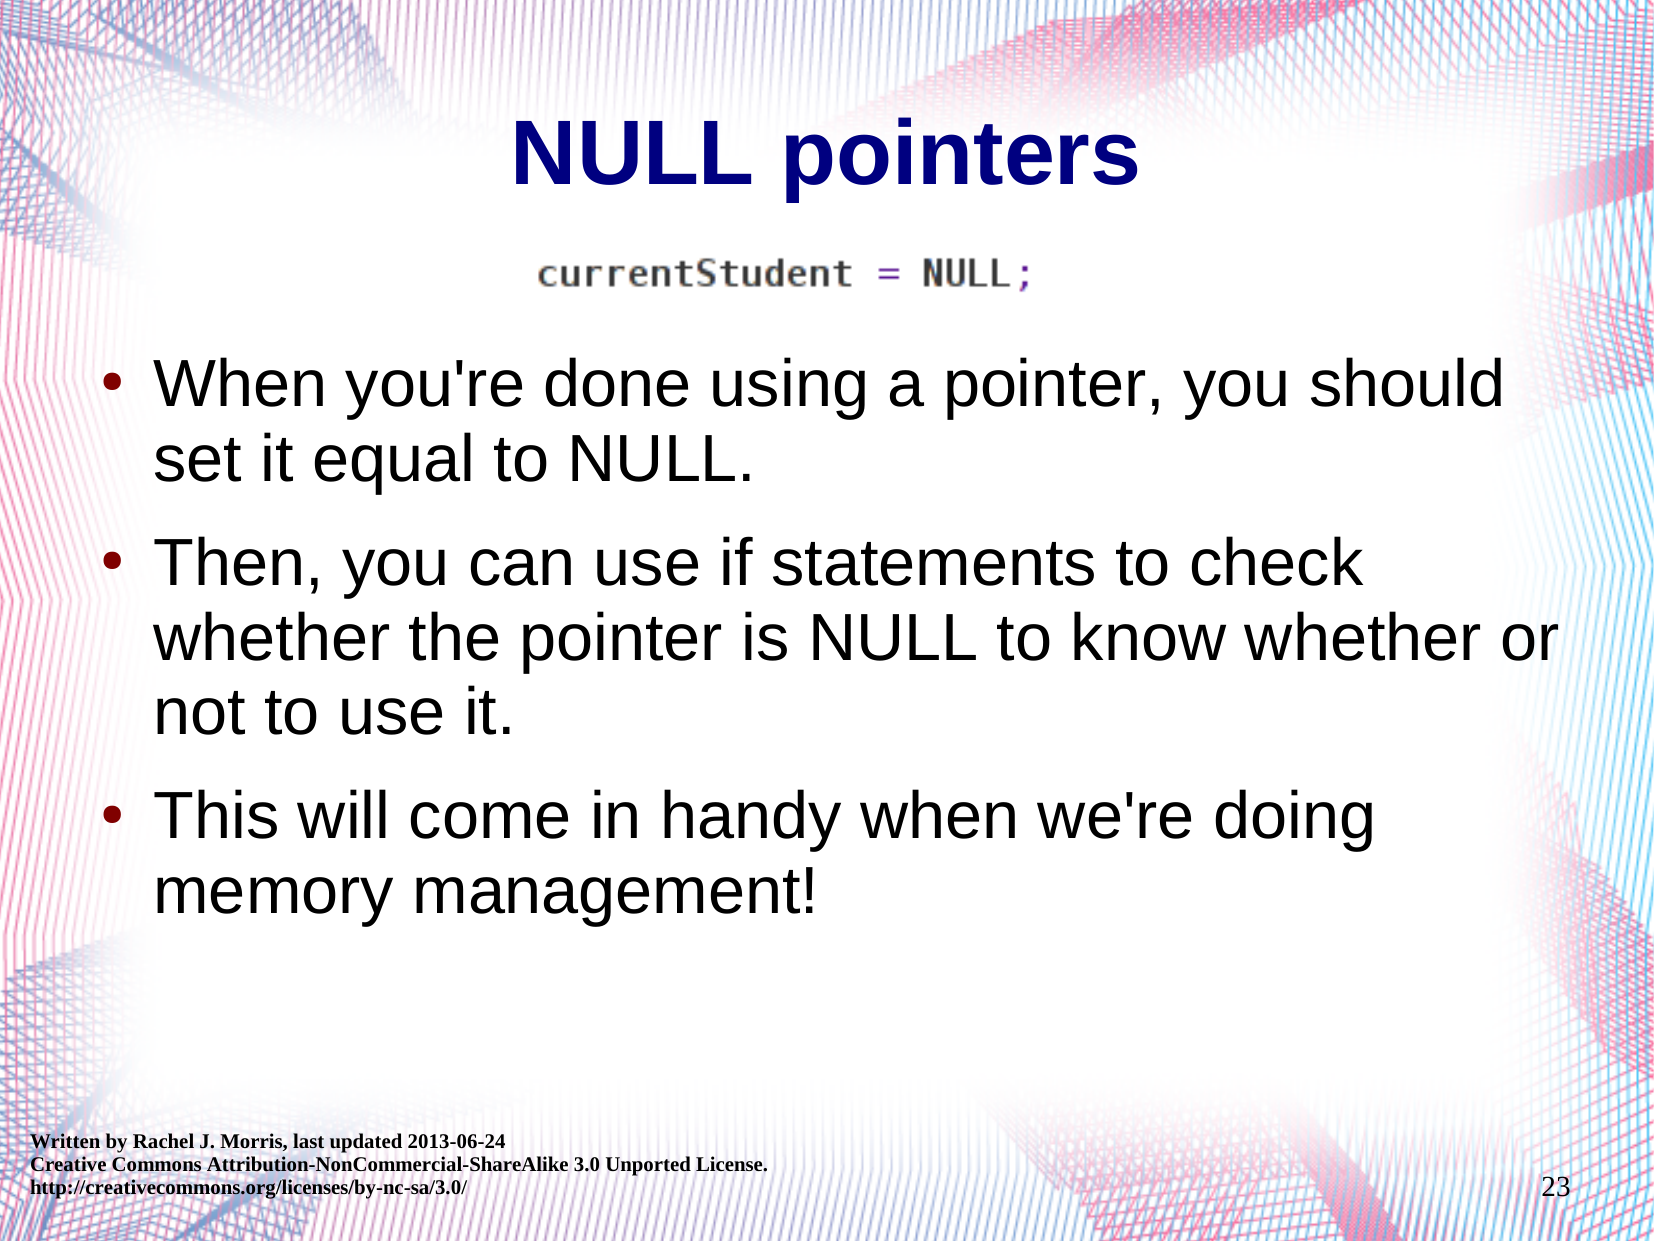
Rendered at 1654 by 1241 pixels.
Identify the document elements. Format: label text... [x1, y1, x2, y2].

list When you're done using a pointer, you should set it equal to NULL. Then, you can use if statements to check whether the pointer is NULL to know whether or not to use it. This will come in handy when we're doing memory management! [82, 345, 1571, 1066]
title NULL pointers [82, 49, 1571, 257]
picture [0, 0, 1654, 1241]
